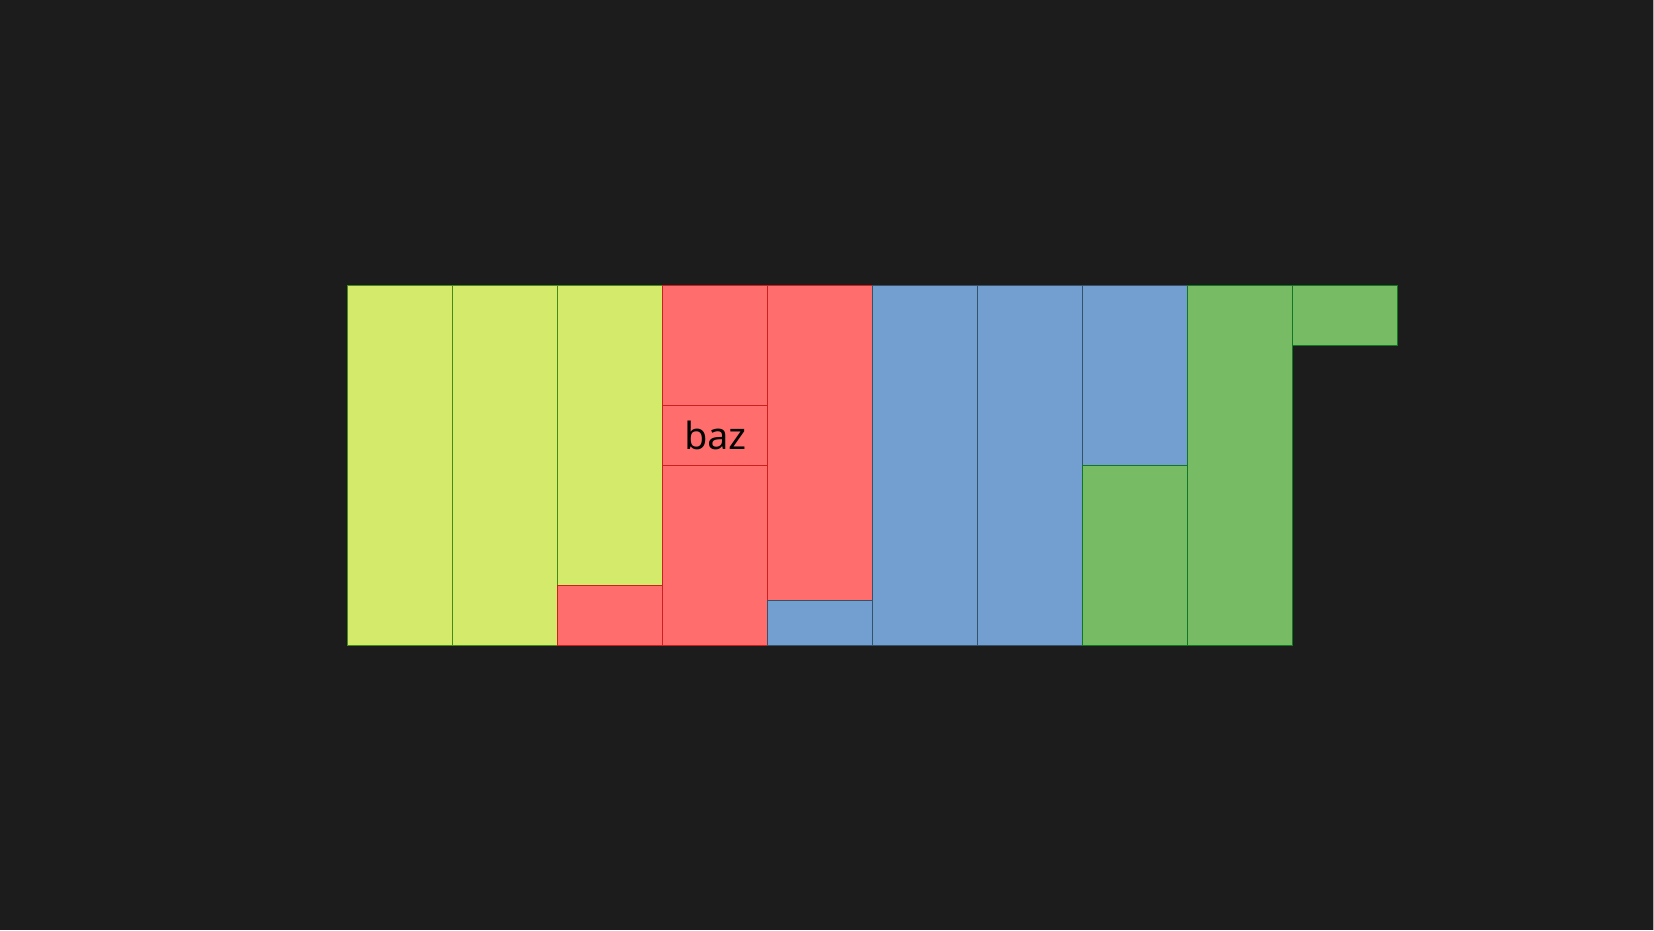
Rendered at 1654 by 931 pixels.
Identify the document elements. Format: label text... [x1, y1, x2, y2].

text_box baz [662, 405, 768, 466]
text_box [347, 285, 1398, 646]
